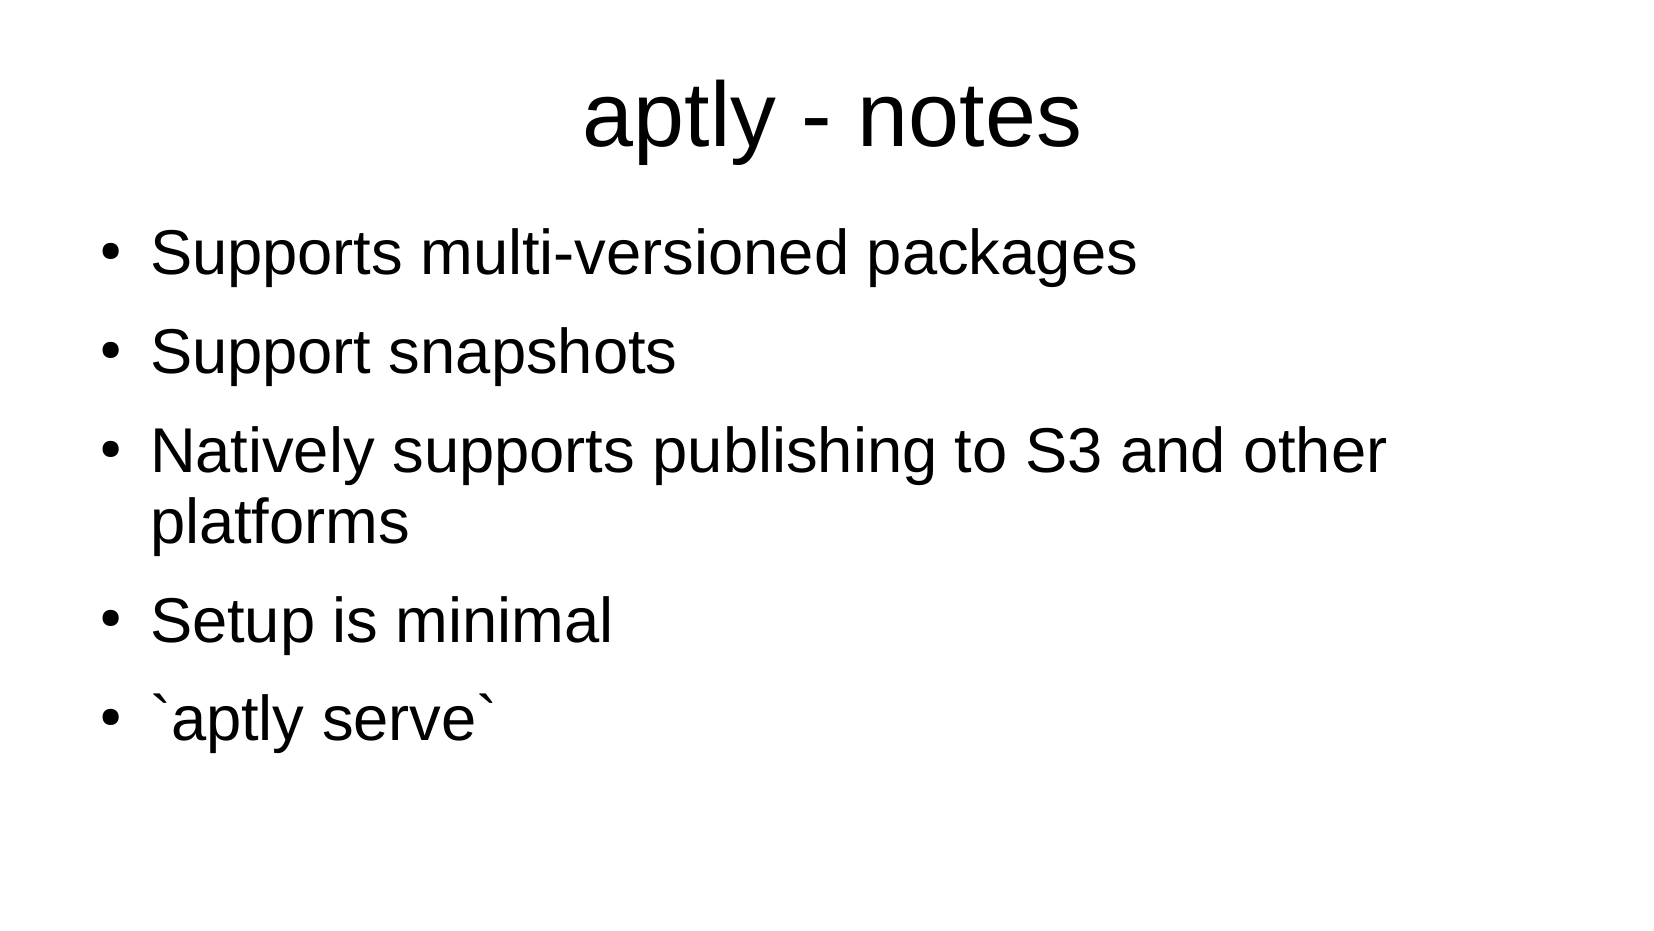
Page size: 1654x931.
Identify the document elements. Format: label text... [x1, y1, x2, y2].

list Supports multi-versioned packages Support snapshots Natively supports publishing to S3 and other platforms Setup is minimal `aptly serve` [82, 217, 1571, 758]
title aptly - notes [88, 37, 1577, 193]
